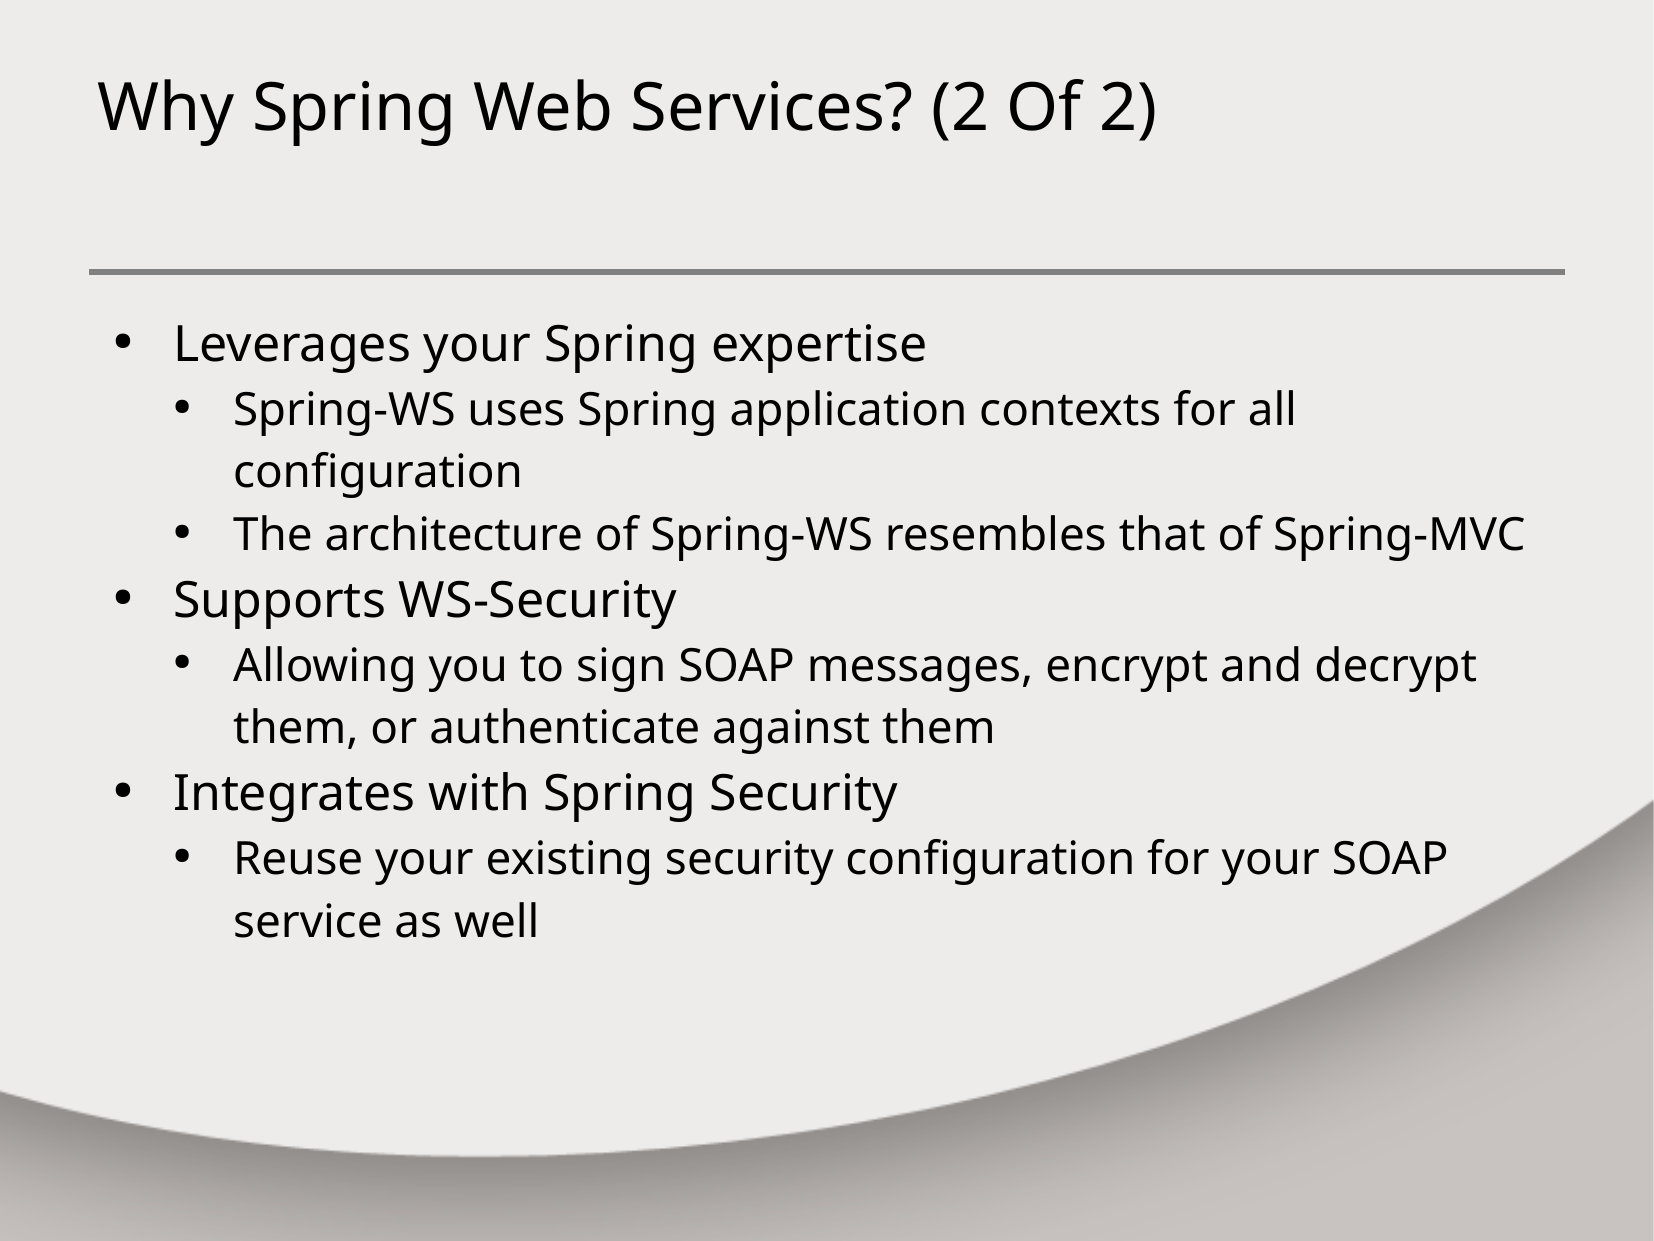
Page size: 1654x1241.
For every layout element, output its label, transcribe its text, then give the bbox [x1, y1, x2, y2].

text_box Leverages your Spring expertise Spring-WS uses Spring application contexts for all configuration The architecture of Spring-WS resembles that of Spring-MVC Supports WS-Security Allowing you to sign SOAP messages, encrypt and decrypt them, or authenticate against them Integrates with Spring Security Reuse your existing security configuration for your SOAP service as well [98, 300, 1561, 1163]
picture [0, 0, 1654, 1241]
title Why Spring Web Services? (2 Of 2) [97, 75, 1561, 226]
